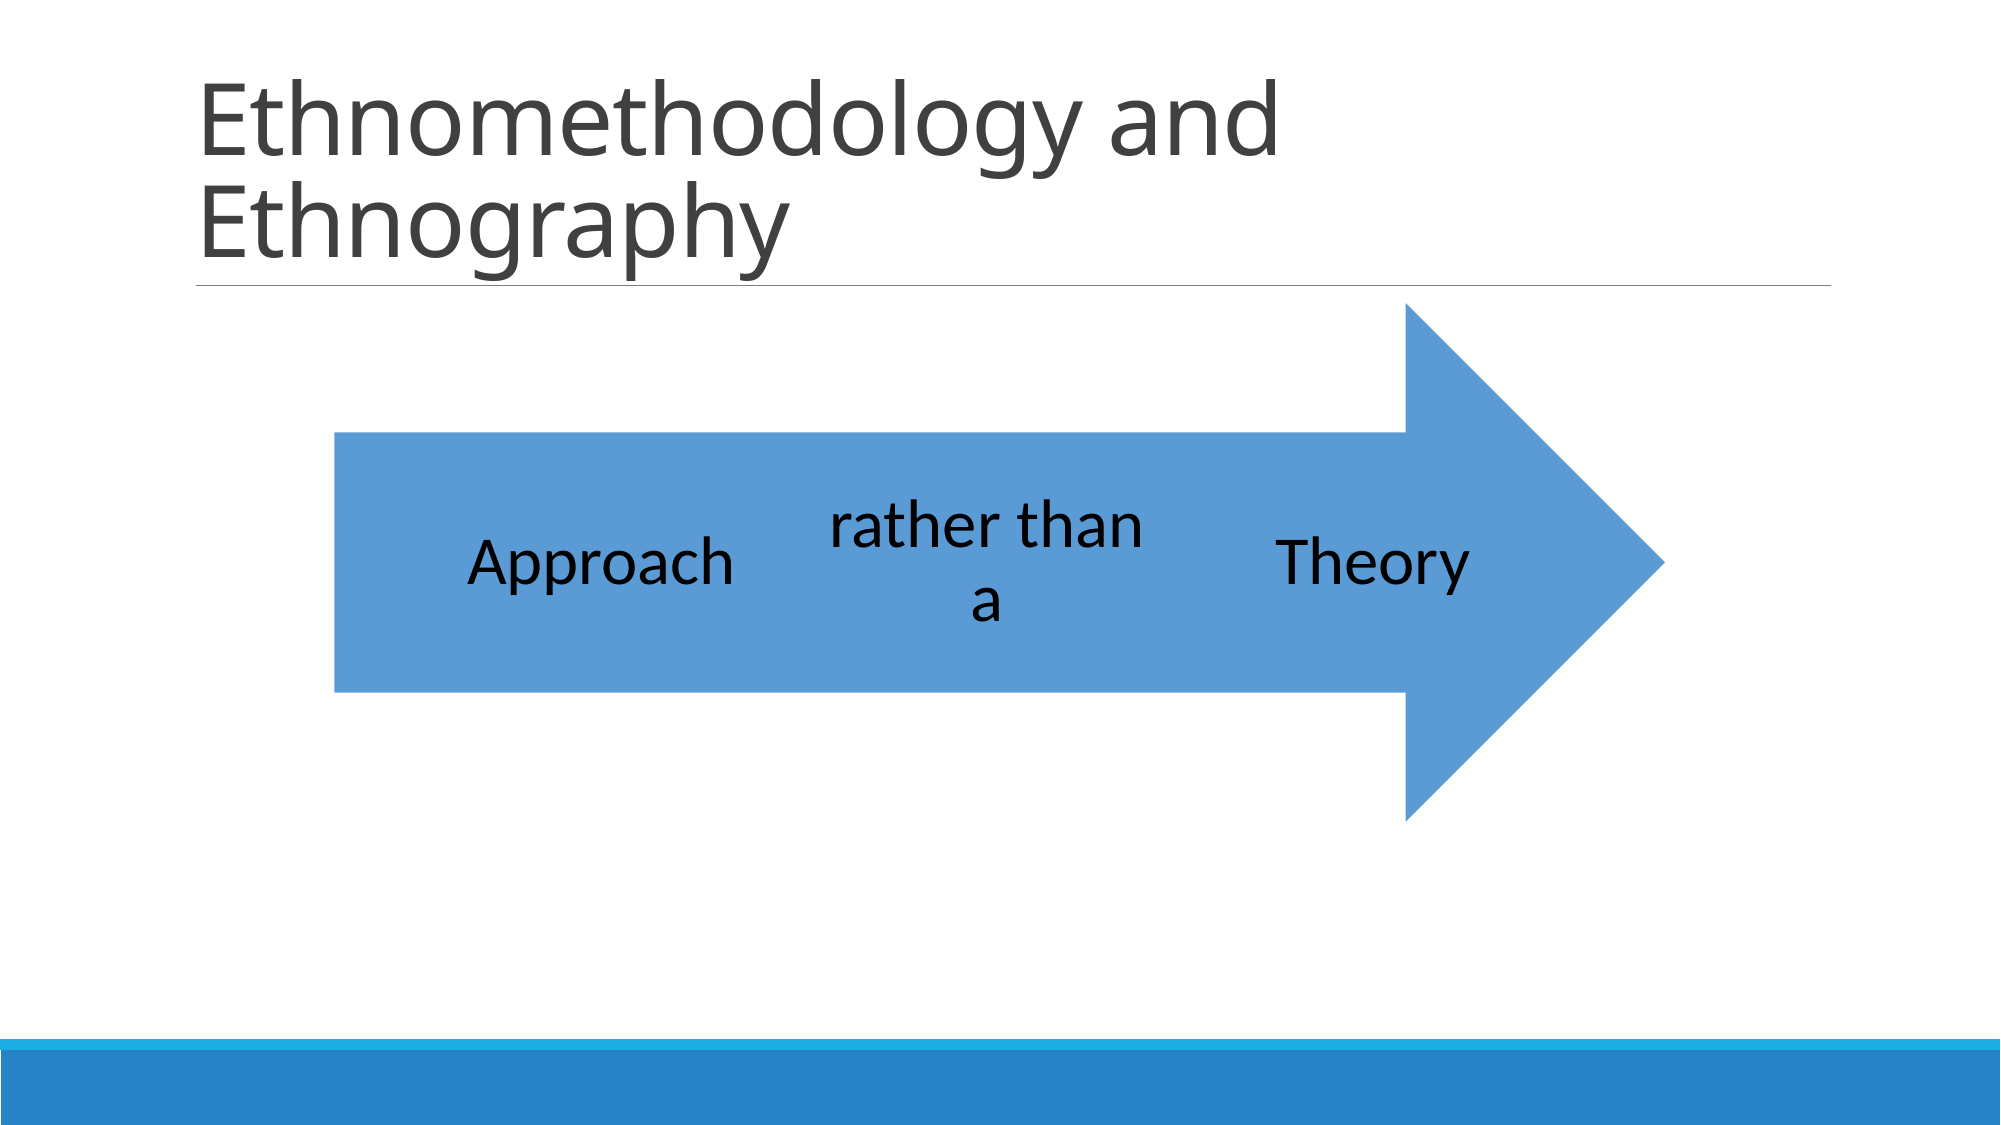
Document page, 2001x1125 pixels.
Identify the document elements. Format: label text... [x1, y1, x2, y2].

text_box rather than a [826, 431, 1148, 694]
text_box [333, 431, 440, 694]
text_box [1404, 300, 1667, 825]
text_box [763, 431, 826, 694]
title Ethnomethodology and Ethnography [180, 47, 1831, 286]
text_box [1148, 431, 1211, 694]
text_box Approach [440, 431, 763, 694]
text_box Theory [1211, 431, 1534, 694]
